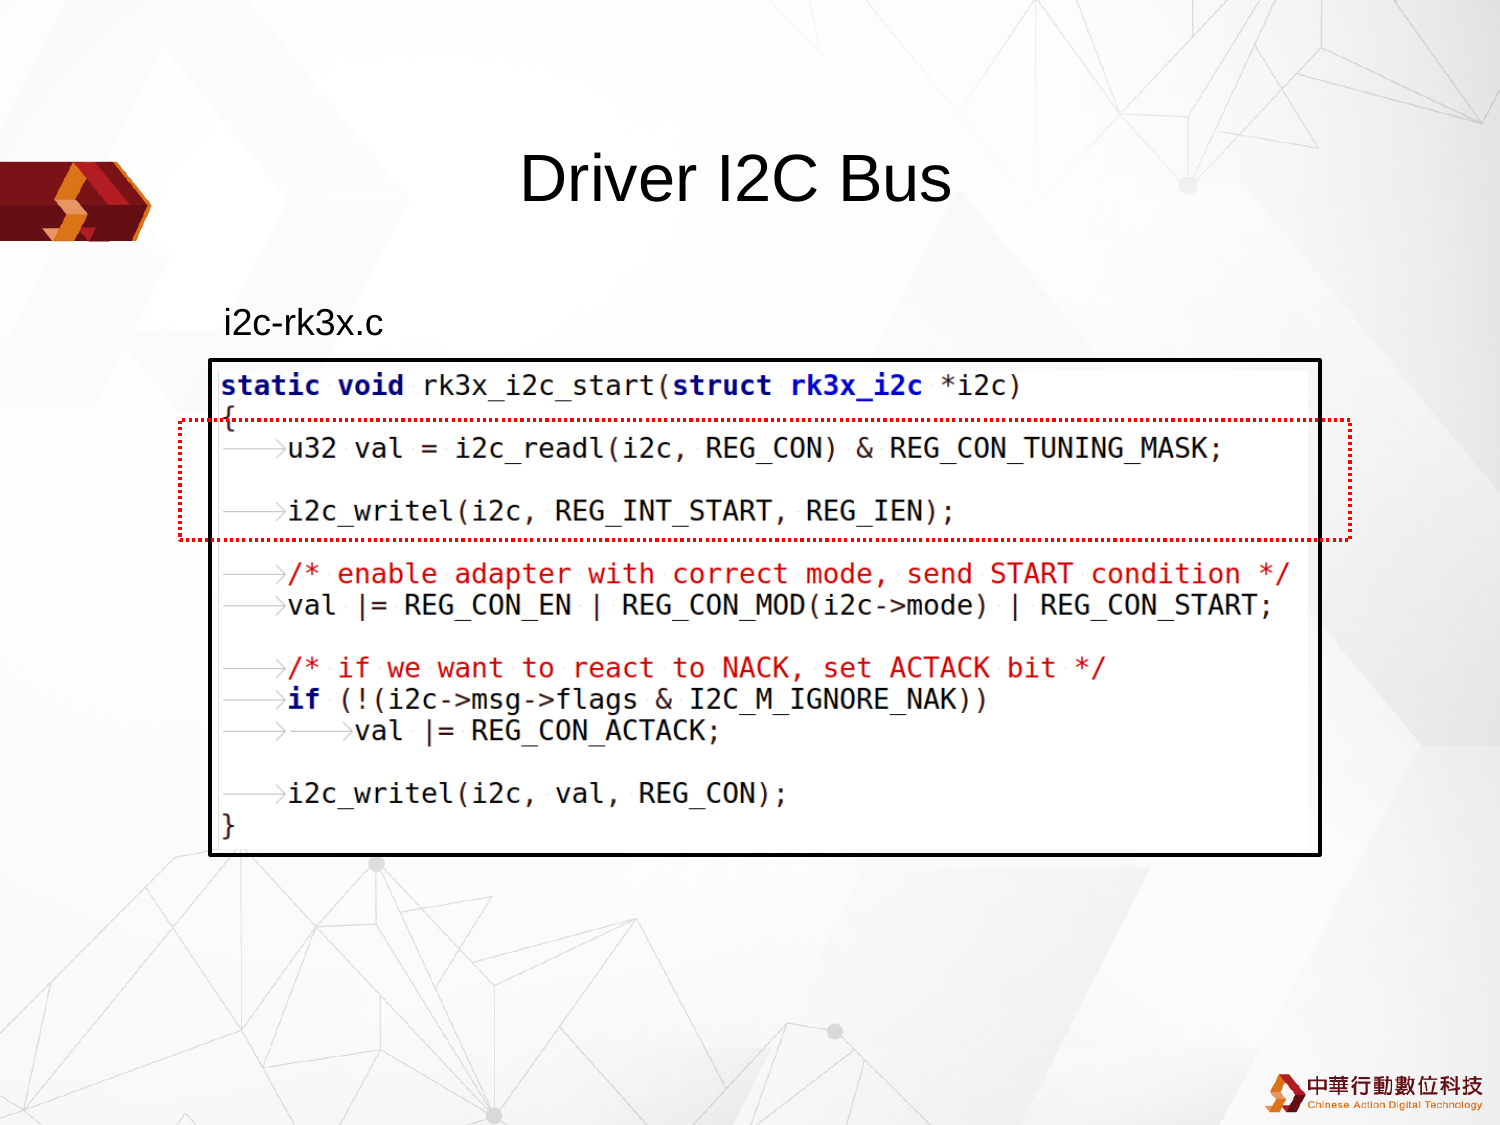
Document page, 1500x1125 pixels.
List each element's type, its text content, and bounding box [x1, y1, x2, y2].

title Driver I2C Bus [107, 101, 1367, 255]
text_box i2c-rk3x.c [208, 290, 399, 351]
picture [0, 0, 1500, 1125]
